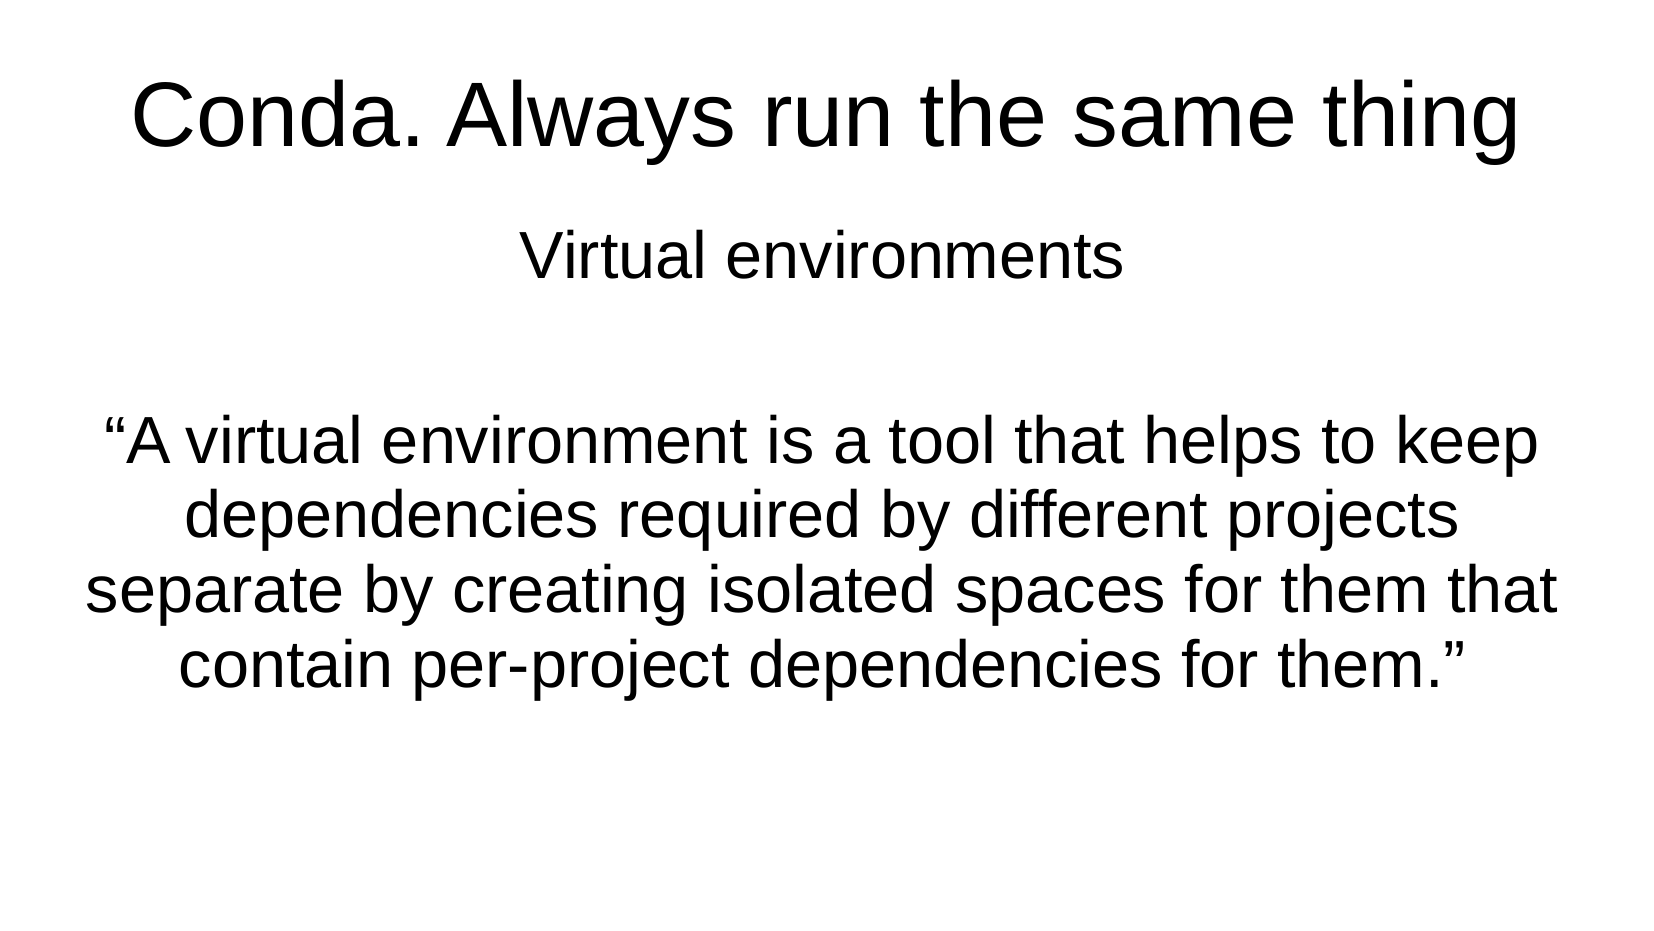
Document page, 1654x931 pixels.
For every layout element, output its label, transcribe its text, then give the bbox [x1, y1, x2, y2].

title Conda. Always run the same thing [82, 37, 1571, 193]
text_box Virtual environments “A virtual environment is a tool that helps to keep dependencies required by different projects separate by creating isolated spaces for them that contain per-project dependencies for them.” [75, 217, 1571, 758]
